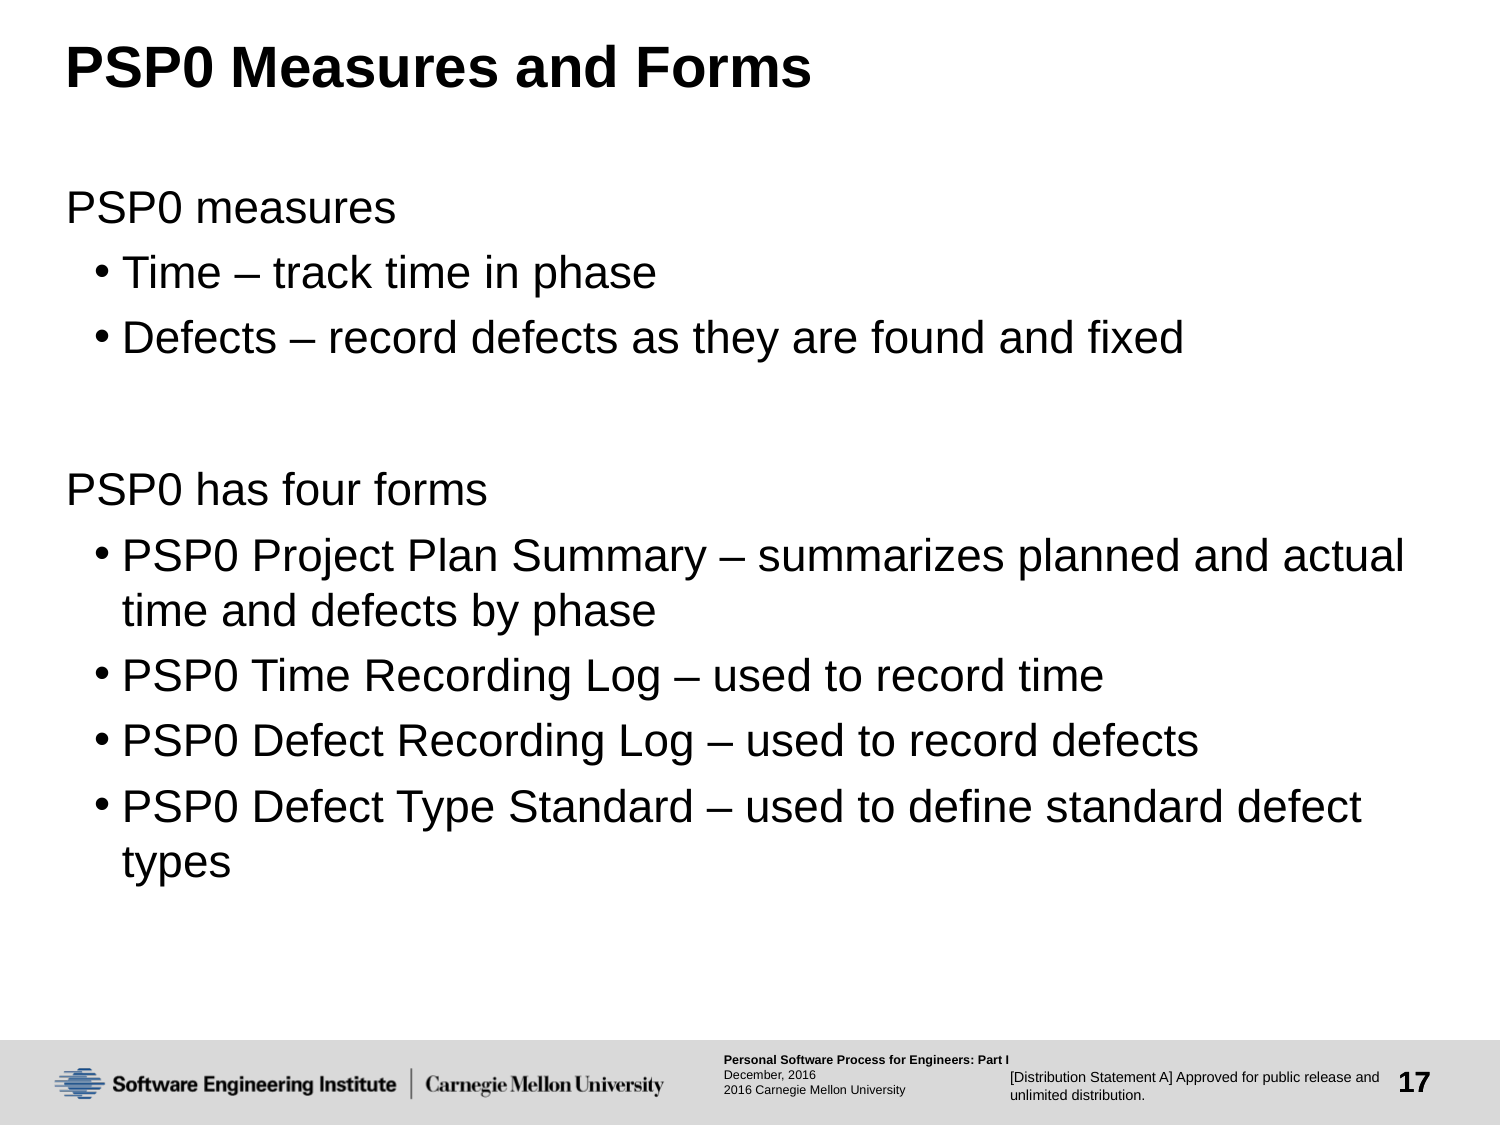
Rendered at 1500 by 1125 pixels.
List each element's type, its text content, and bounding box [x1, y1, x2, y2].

picture [46, 1061, 673, 1104]
title PSP0 Measures and Forms [65, 37, 1313, 148]
list PSP0 measures Time – track time in phase Defects – record defects as they are found and fixed PSP0 has four forms PSP0 Project Plan Summary – summarizes planned and actual time and defects by phase PSP0 Time Recording Log – used to record time PSP0 Defect Recording Log – used to record defects PSP0 Defect Type Standard – used to define standard defect types [65, 177, 1431, 1000]
